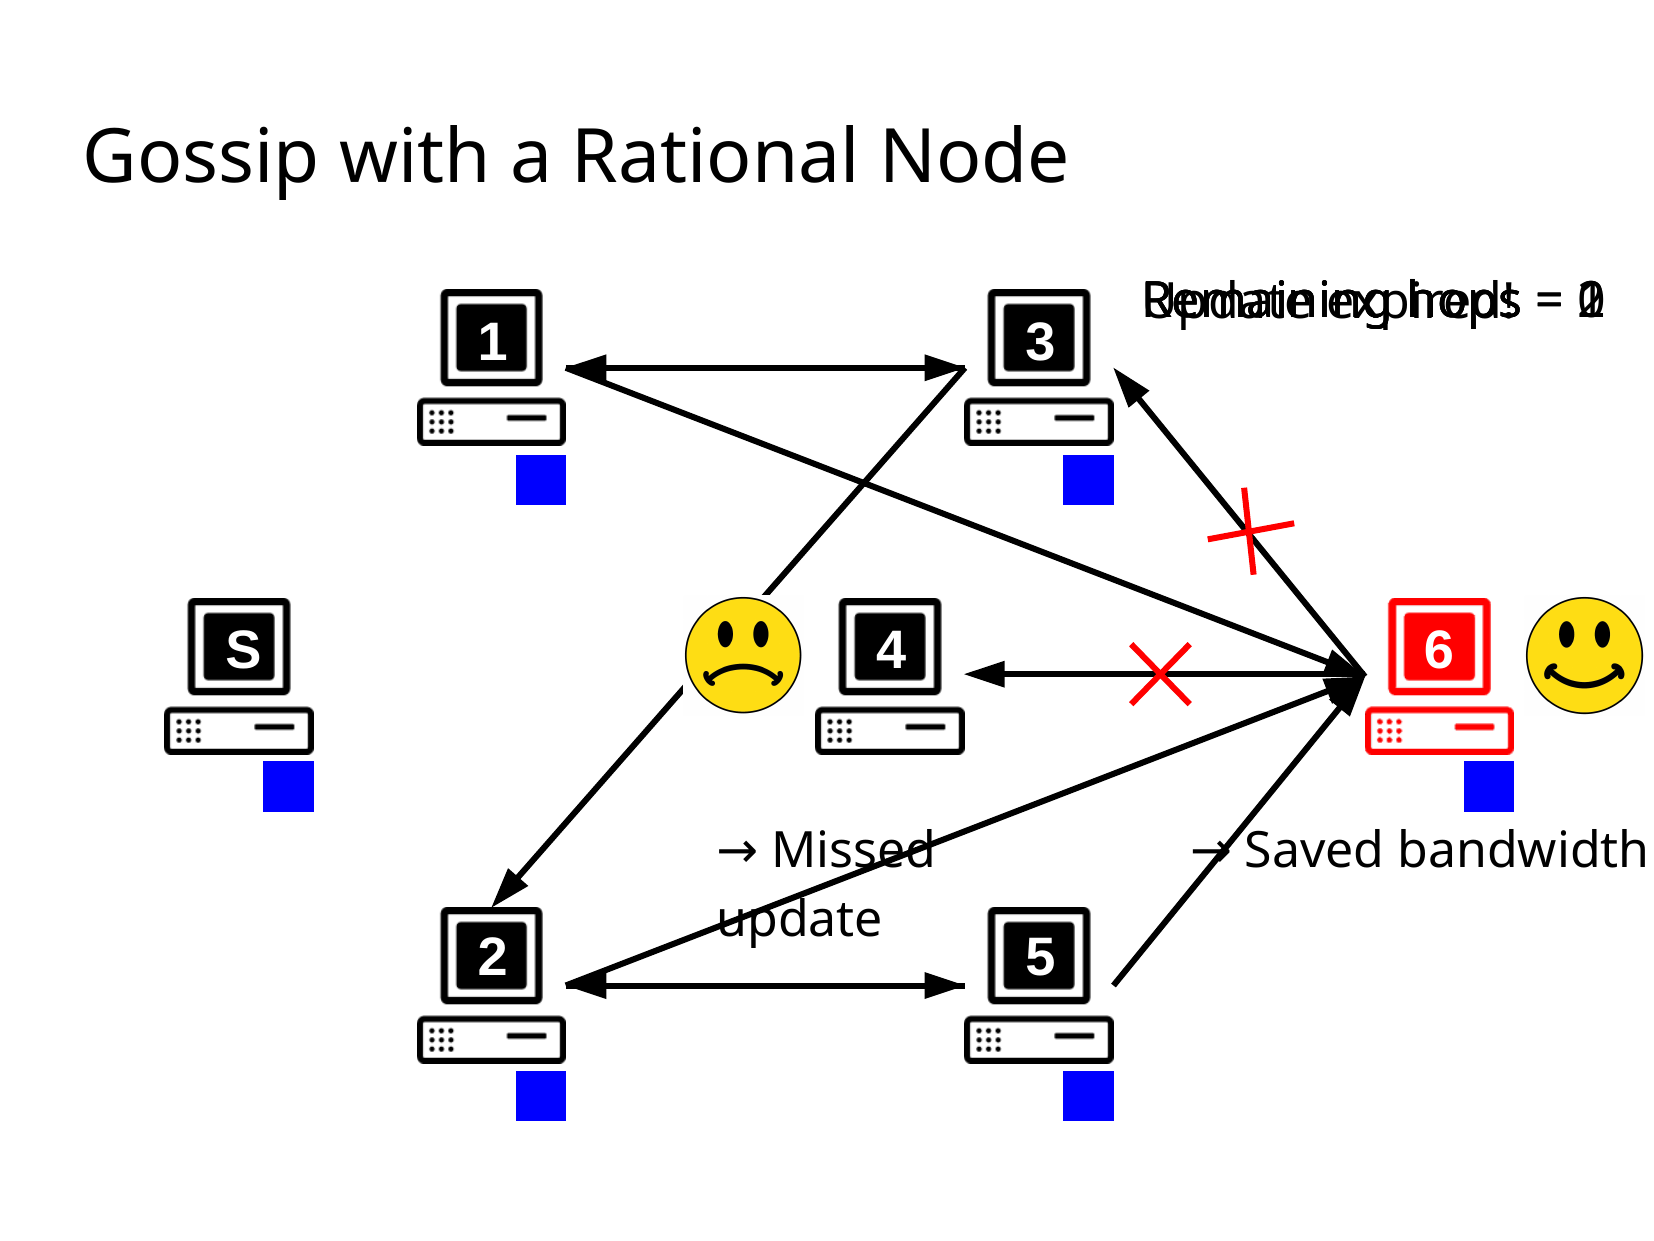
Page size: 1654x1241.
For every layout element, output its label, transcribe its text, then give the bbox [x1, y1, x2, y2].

text_box → Missed update [701, 806, 1130, 939]
text_box 2 [462, 918, 521, 994]
text_box [1063, 455, 1114, 505]
text_box 5 [1010, 939, 1068, 994]
text_box → Saved bandwidth [1175, 806, 1654, 878]
picture [417, 289, 566, 446]
picture [964, 939, 1114, 1064]
text_box S [210, 611, 268, 688]
picture [815, 598, 965, 755]
picture [164, 598, 314, 755]
text_box [516, 1071, 566, 1121]
picture [417, 907, 566, 1064]
text_box [516, 455, 566, 505]
text_box [1464, 761, 1514, 806]
text_box 1 [462, 303, 521, 380]
picture [1524, 595, 1645, 716]
picture [683, 595, 804, 716]
text_box 6 [1409, 611, 1470, 688]
title Gossip with a Rational Node [82, 49, 1571, 257]
text_box 4 [861, 611, 919, 688]
text_box [263, 761, 314, 812]
picture [1365, 598, 1514, 755]
picture [964, 289, 1114, 446]
text_box Update expired! [1126, 257, 1654, 329]
text_box 3 [1010, 303, 1068, 380]
text_box [1063, 1071, 1114, 1121]
